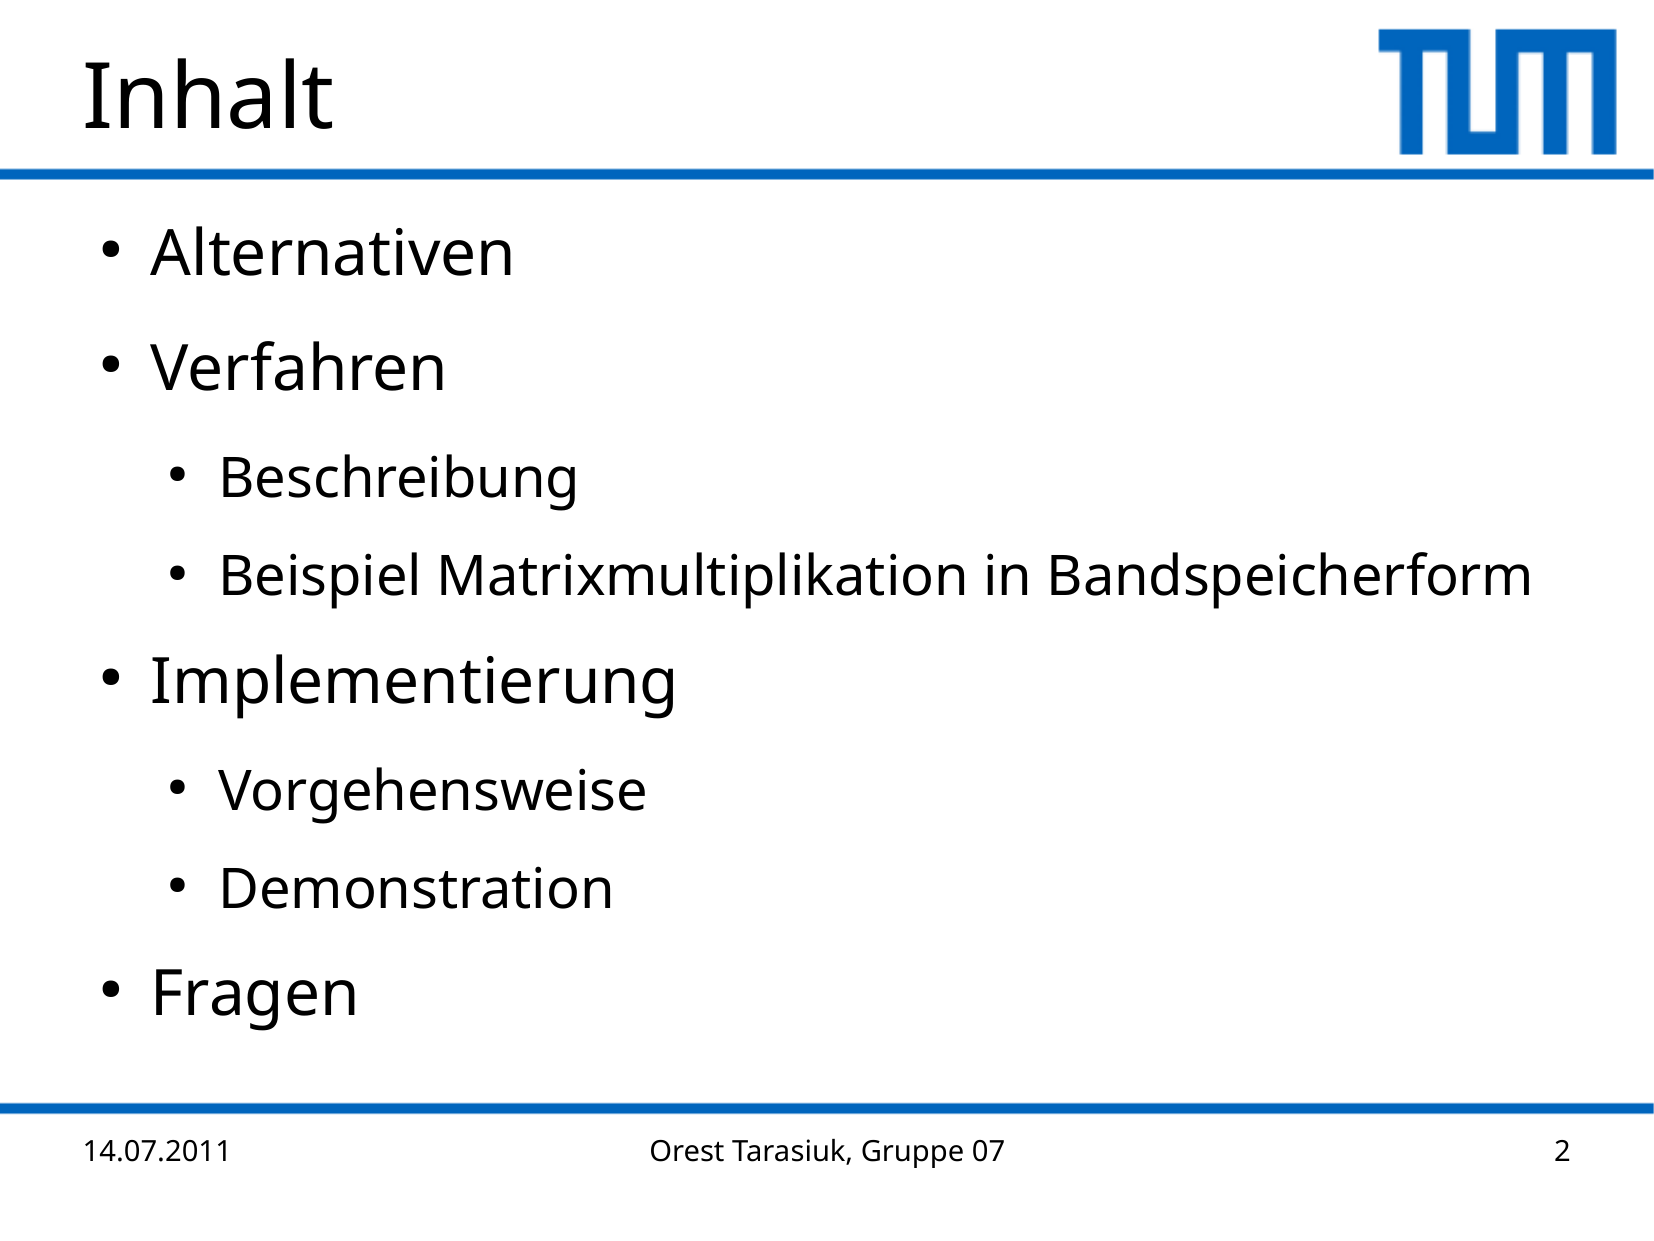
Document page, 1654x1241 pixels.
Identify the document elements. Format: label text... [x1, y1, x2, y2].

title Inhalt [82, 41, 1359, 145]
list Alternativen Verfahren Beschreibung Beispiel Matrixmultiplikation in Bandspeicherform Implementierung Vorgehensweise Demonstration Fragen [82, 206, 1571, 1093]
picture [0, 0, 1654, 1241]
